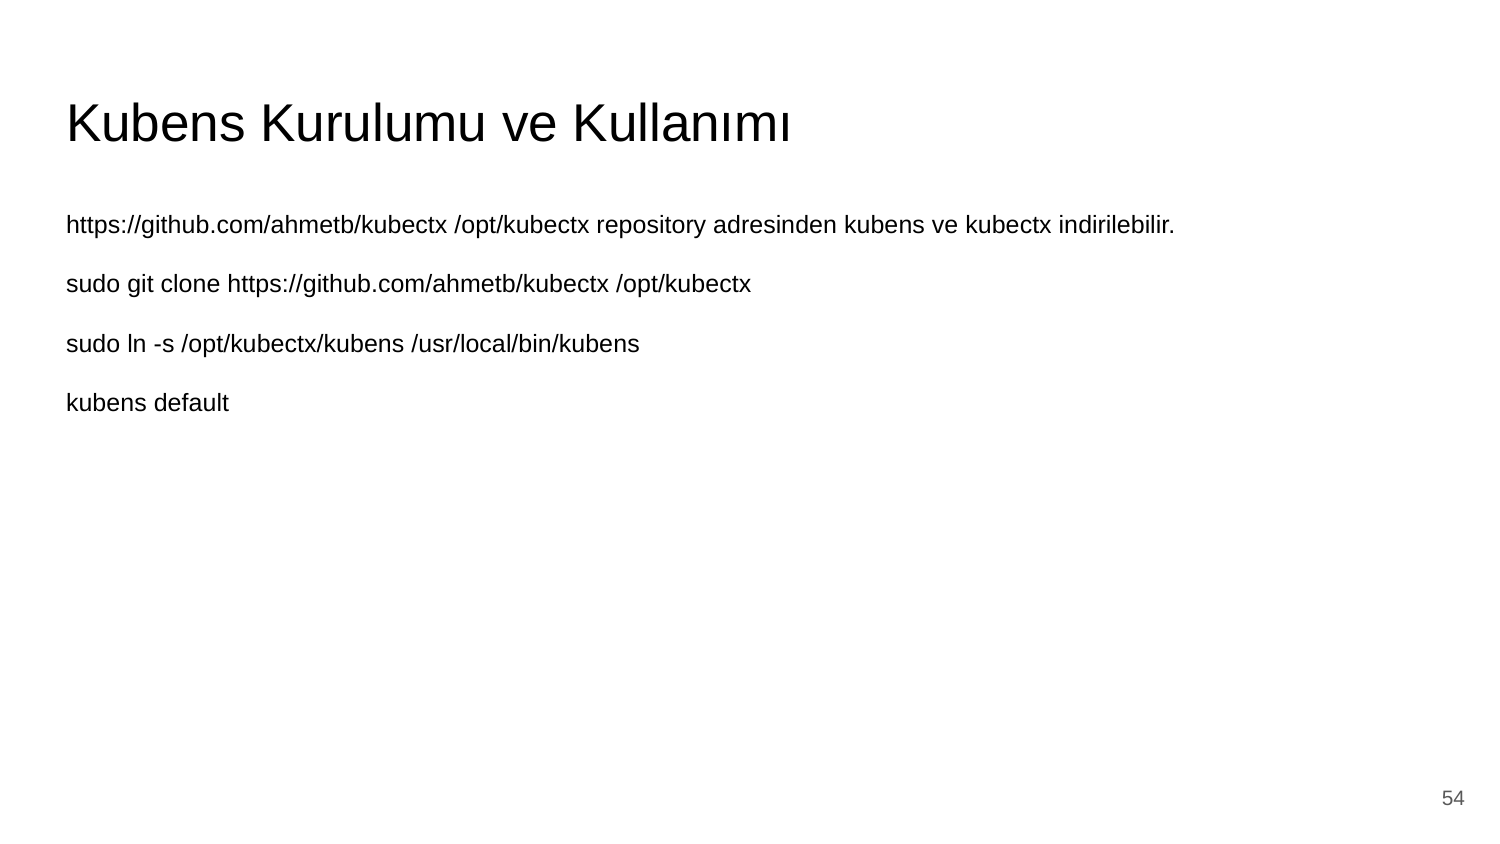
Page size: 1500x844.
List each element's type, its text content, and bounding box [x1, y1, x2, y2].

slide_number <number> [1389, 764, 1480, 830]
list https://github.com/ahmetb/kubectx /opt/kubectx repository adresinden kubens ve kubectx indirilebilir. sudo git clone https://github.com/ahmetb/kubectx /opt/kubectx sudo ln -s /opt/kubectx/kubens /usr/local/bin/kubens kubens default [51, 189, 1449, 750]
title Kubens Kurulumu ve Kullanımı [51, 72, 1449, 167]
